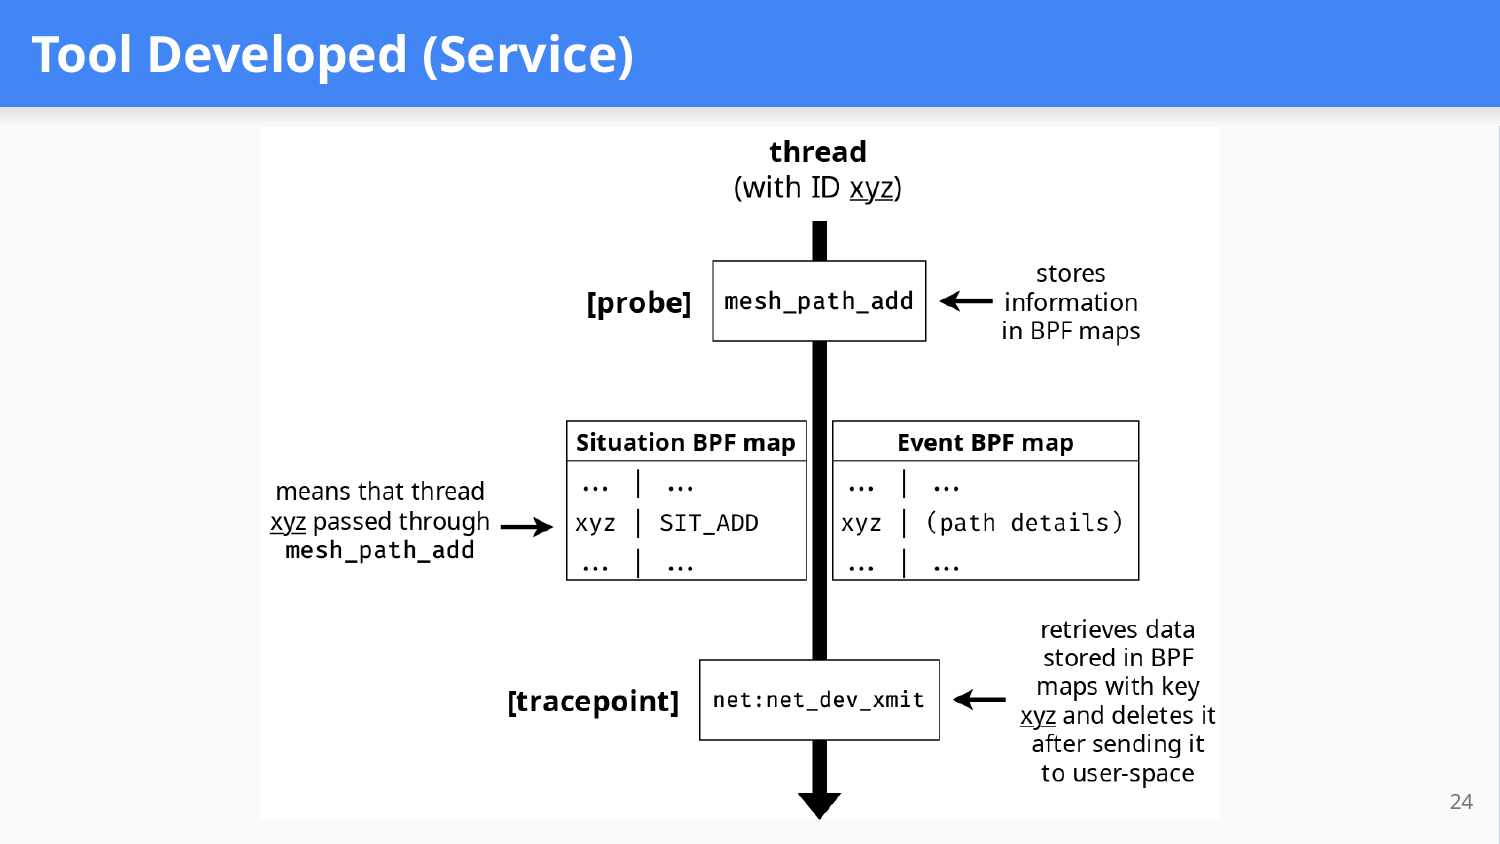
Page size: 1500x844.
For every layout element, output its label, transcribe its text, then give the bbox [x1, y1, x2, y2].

slide_number 29 [1398, 770, 1489, 835]
picture [260, 127, 1220, 820]
title Tool Developed (Service) [16, 2, 1464, 102]
